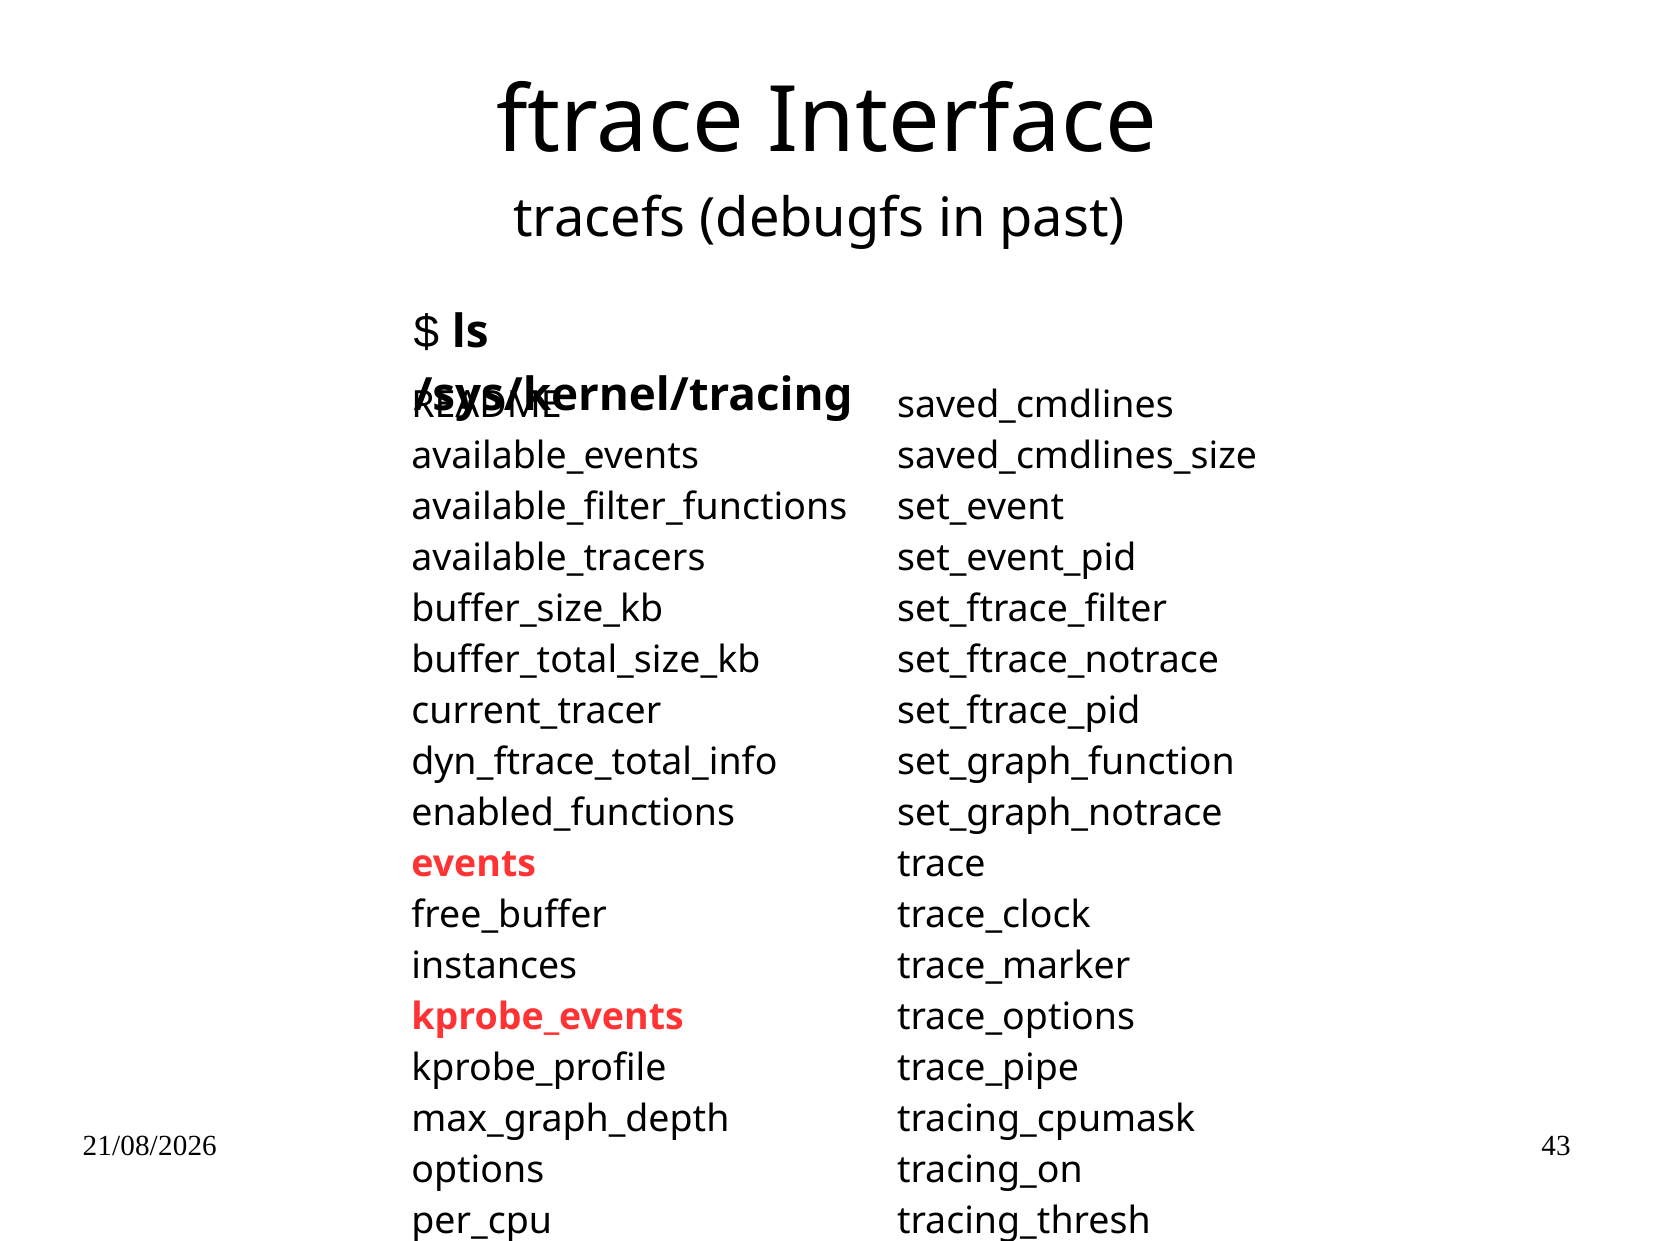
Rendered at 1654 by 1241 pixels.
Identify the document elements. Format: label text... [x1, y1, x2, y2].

text_box $ ls /sys/kernel/tracing [398, 291, 945, 362]
table_header README available_events available_filter_functions available_tracers buffer_size_kb buffer_total_size_kb current_tracer dyn_ftrace_total_info enabled_functions events free_buffer instances kprobe_events kprobe_profile max_graph_depth options per_cpu printk_formats [398, 370, 882, 1241]
table_header saved_cmdlines saved_cmdlines_size set_event set_event_pid set_ftrace_filter set_ftrace_notrace set_ftrace_pid set_graph_function set_graph_notrace trace trace_clock trace_marker trace_options trace_pipe tracing_cpumask tracing_on tracing_thresh [883, 370, 1486, 1241]
title ftrace Interface tracefs (debugfs in past) [82, 49, 1571, 257]
